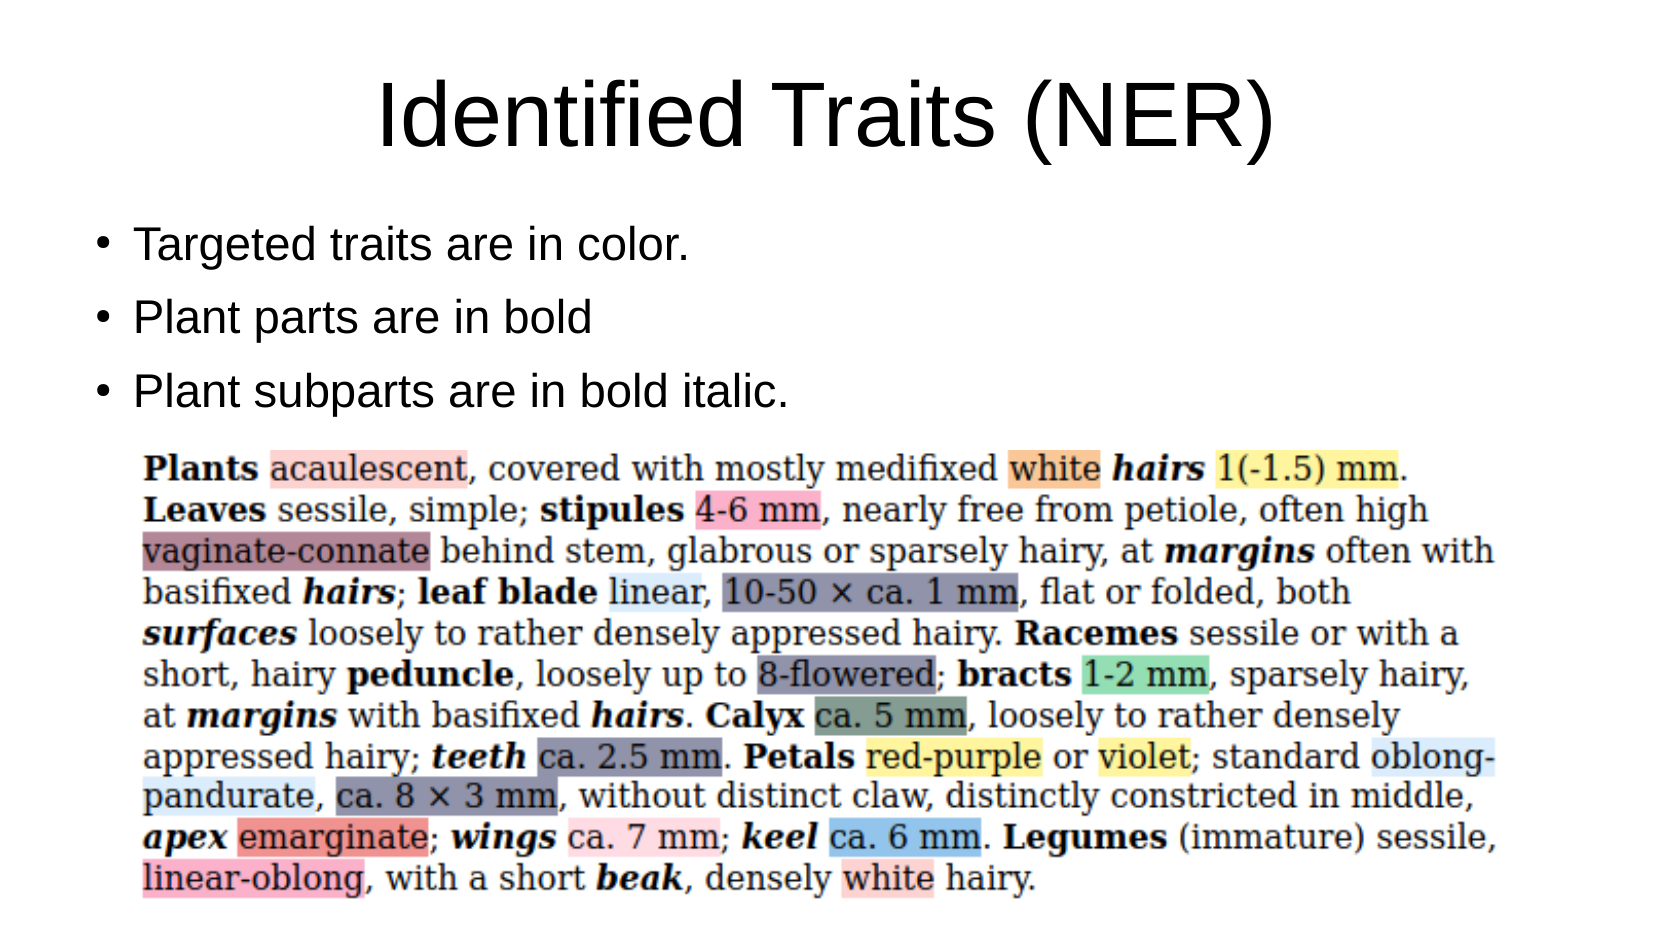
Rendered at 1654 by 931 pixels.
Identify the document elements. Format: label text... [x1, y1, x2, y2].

list Targeted traits are in color. Plant parts are in bold Plant subparts are in bold italic. [82, 217, 1571, 421]
picture [135, 450, 1512, 916]
title Identified Traits (NER) [82, 37, 1571, 193]
